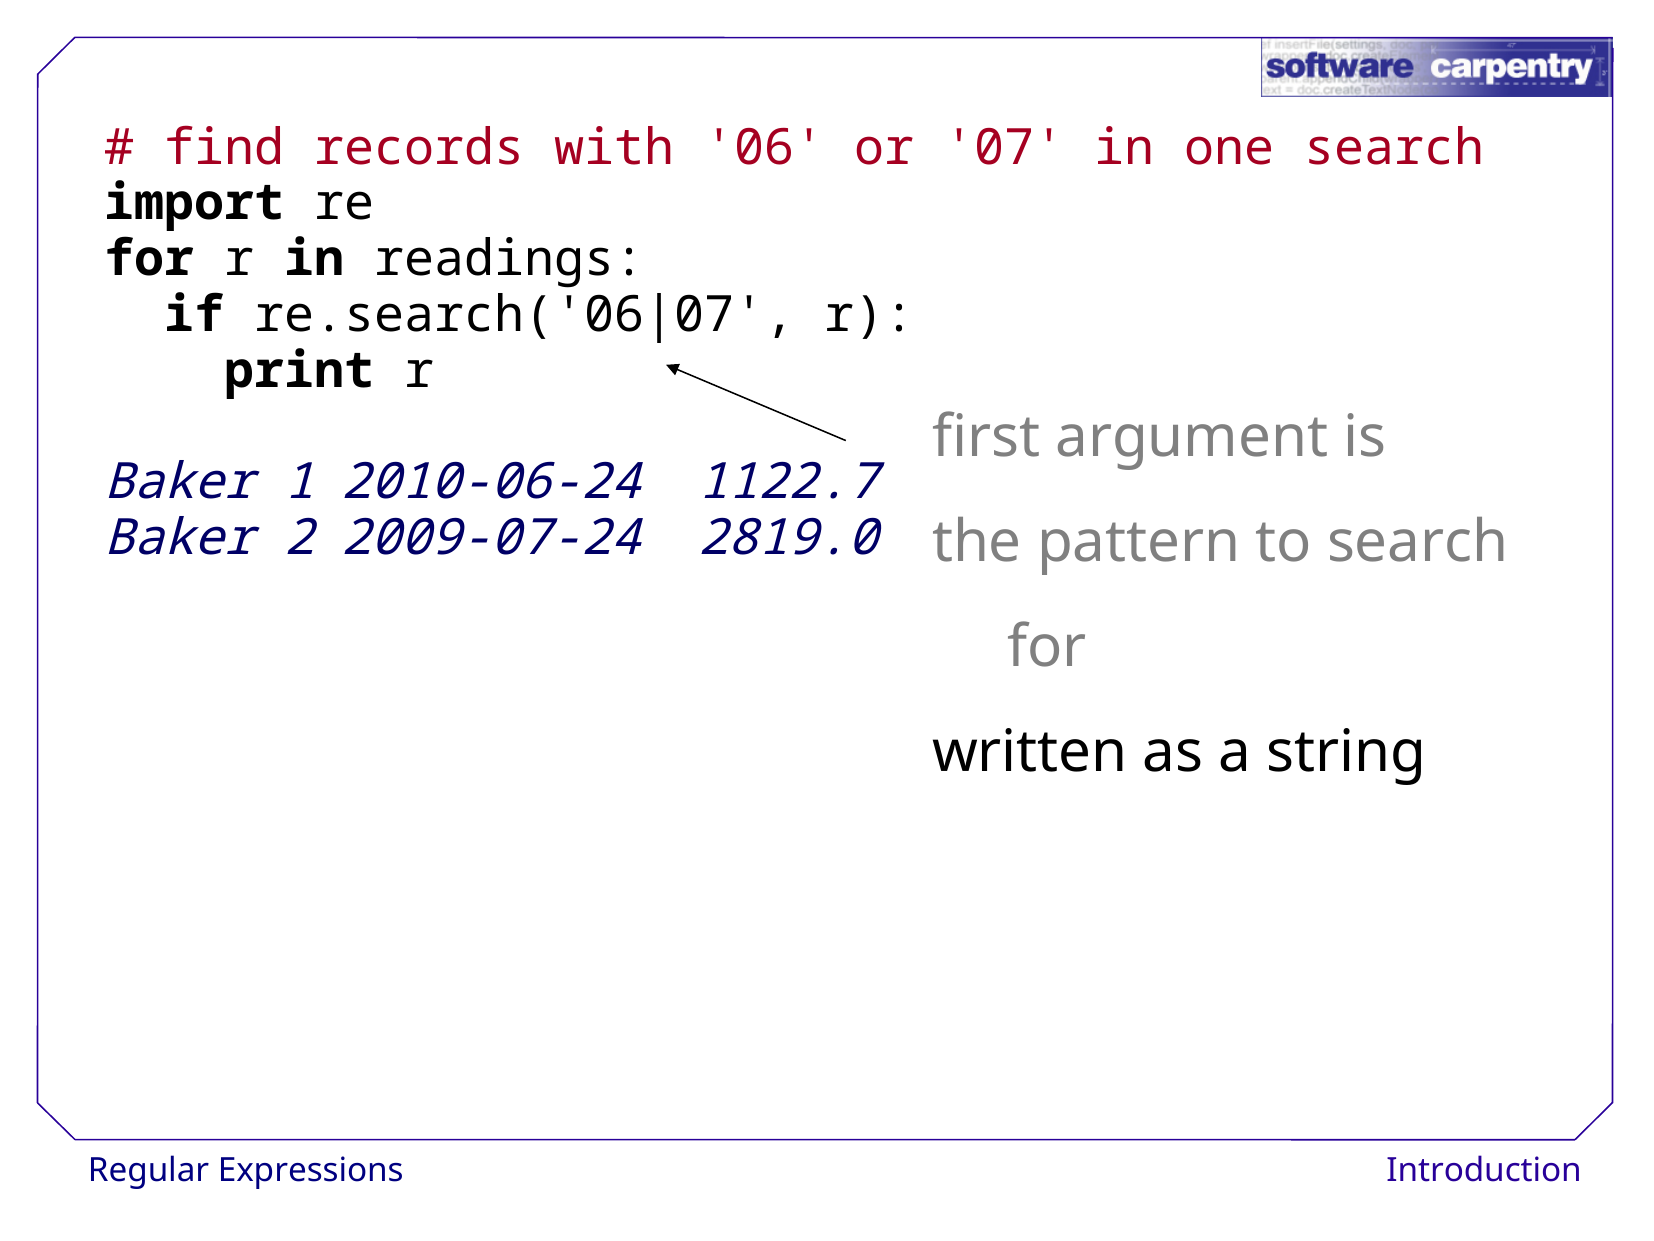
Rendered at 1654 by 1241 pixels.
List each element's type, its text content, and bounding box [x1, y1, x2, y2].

text_box # find records with '06' or '07' in one search import re for r in readings: if re.search('06|07', r): print r Baker 1 2010-06-24 1122.7 Baker 2 2009-07-24 2819.0 [89, 112, 1512, 999]
text_box first argument is the pattern to search for written as a string [917, 355, 1602, 791]
picture [1261, 39, 1613, 97]
